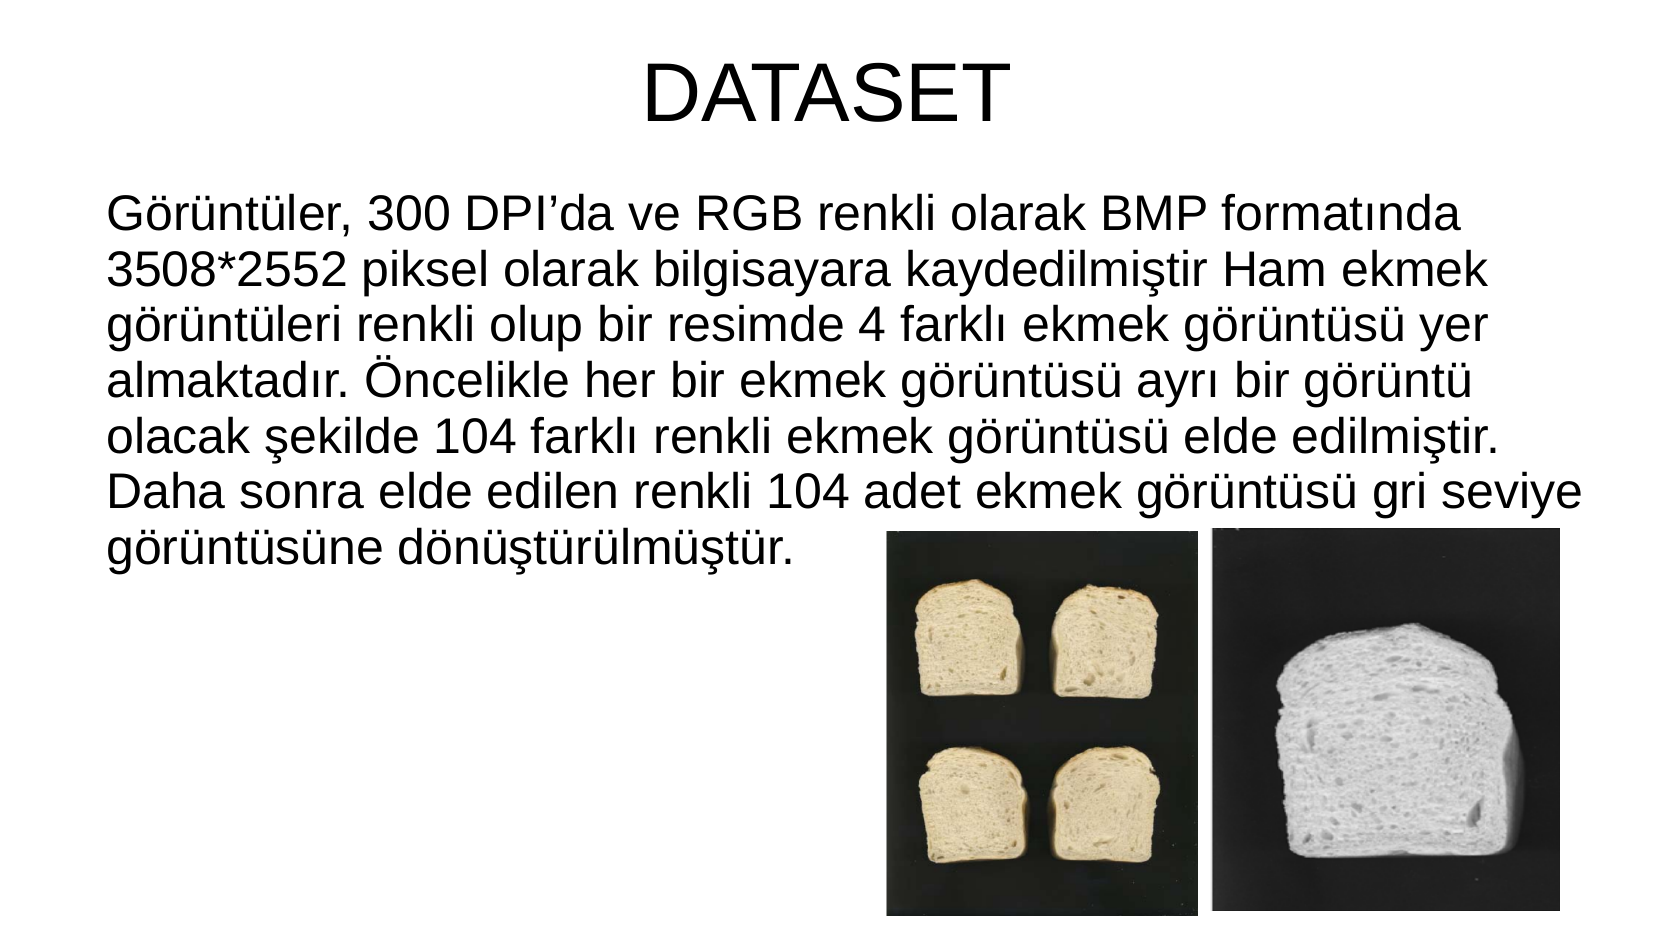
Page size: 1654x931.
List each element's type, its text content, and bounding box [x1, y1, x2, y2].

title DATASET [82, 37, 1571, 148]
list Görüntüler, 300 DPI’da ve RGB renkli olarak BMP formatında 3508*2552 piksel olarak bilgisayara kaydedilmiştir Ham ekmek görüntüleri renkli olup bir resimde 4 farklı ekmek görüntüsü yer almaktadır. Öncelikle her bir ekmek görüntüsü ayrı bir görüntü olacak şekilde 104 farklı renkli ekmek görüntüsü elde edilmiştir. Daha sonra elde edilen renkli 104 adet ekmek görüntüsü gri seviye görüntüsüne dönüştürülmüştür. [106, 80, 1595, 621]
picture [1210, 528, 1560, 911]
picture [885, 531, 1199, 916]
